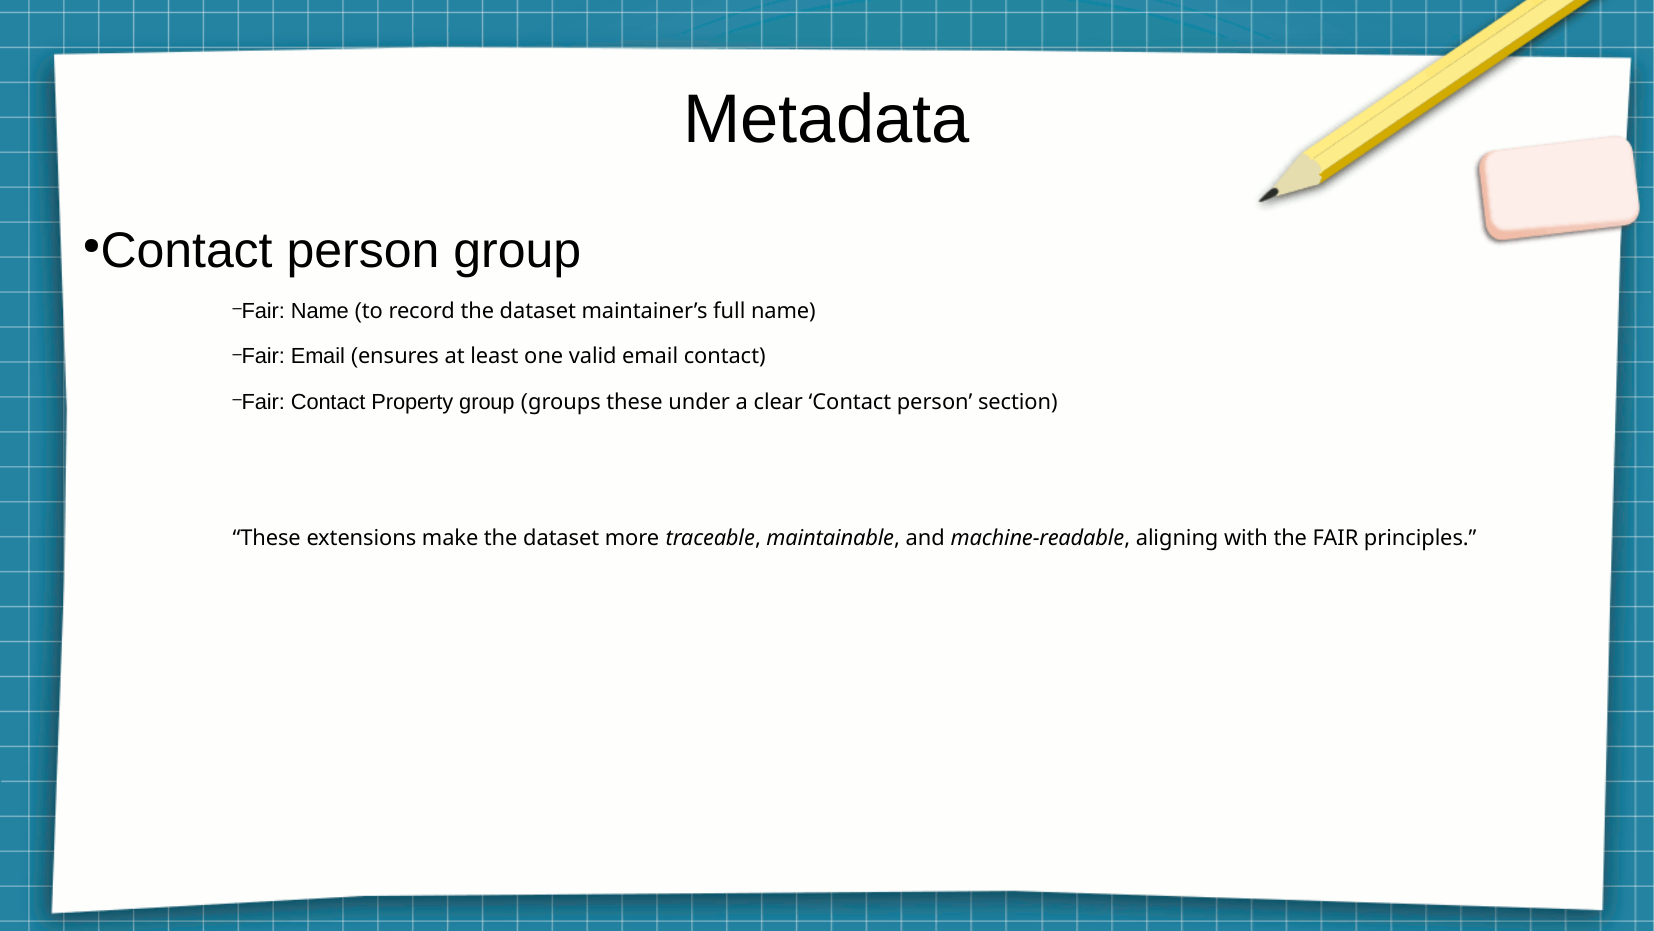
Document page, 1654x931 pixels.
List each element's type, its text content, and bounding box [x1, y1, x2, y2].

list Contact person group Fair: Name (to record the dataset maintainer’s full name) Fair: Email (ensures at least one valid email contact) Fair: Contact Property group (groups these under a clear ‘Contact person’ section) “These extensions make the dataset more traceable, maintainable, and machine-readable, aligning with the FAIR principles.” [82, 217, 1571, 758]
title Metadata [82, 37, 1571, 193]
